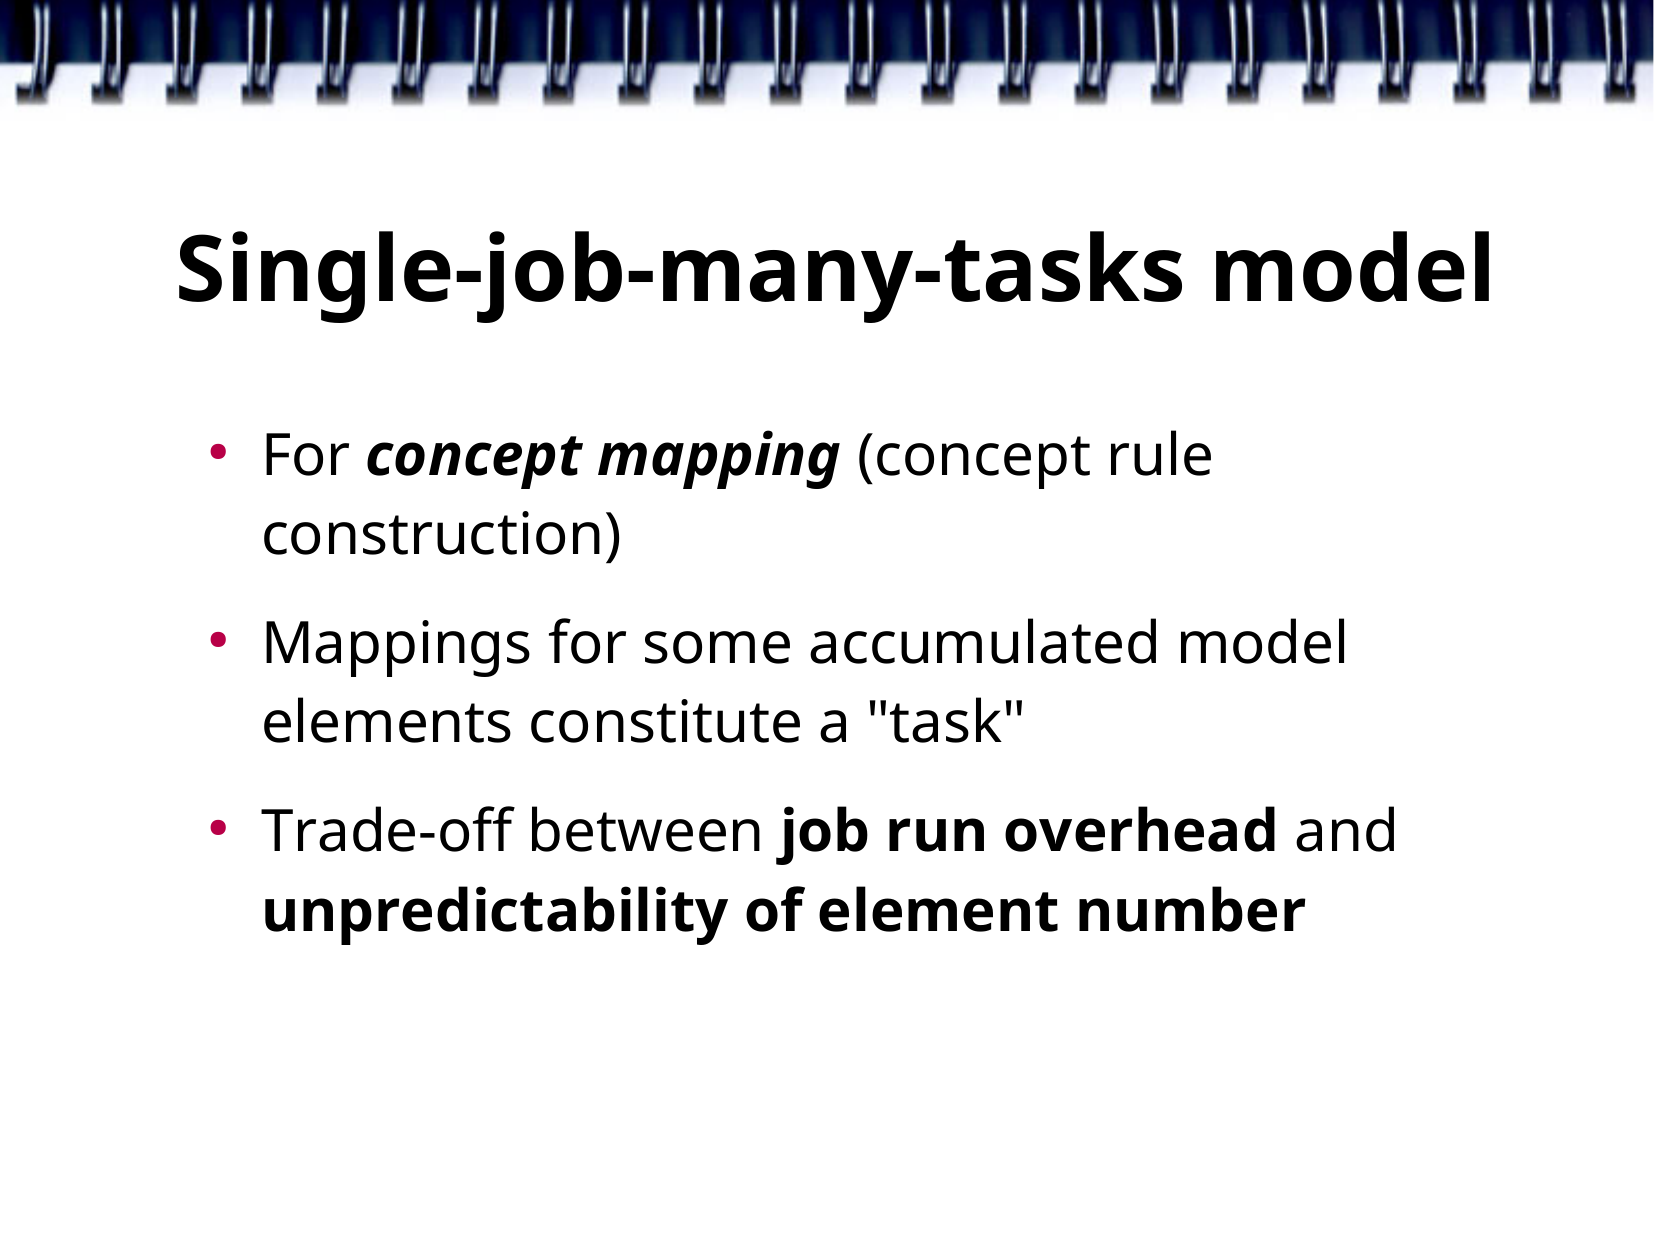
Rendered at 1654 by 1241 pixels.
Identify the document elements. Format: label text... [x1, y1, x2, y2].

title Single-job-many-tasks model [139, 161, 1535, 370]
picture [0, 0, 1654, 121]
list For concept mapping (concept rule construction) Mappings for some accumulated model elements constitute a "task" Trade-off between job run overhead and unpredictability of element number [190, 413, 1506, 1182]
